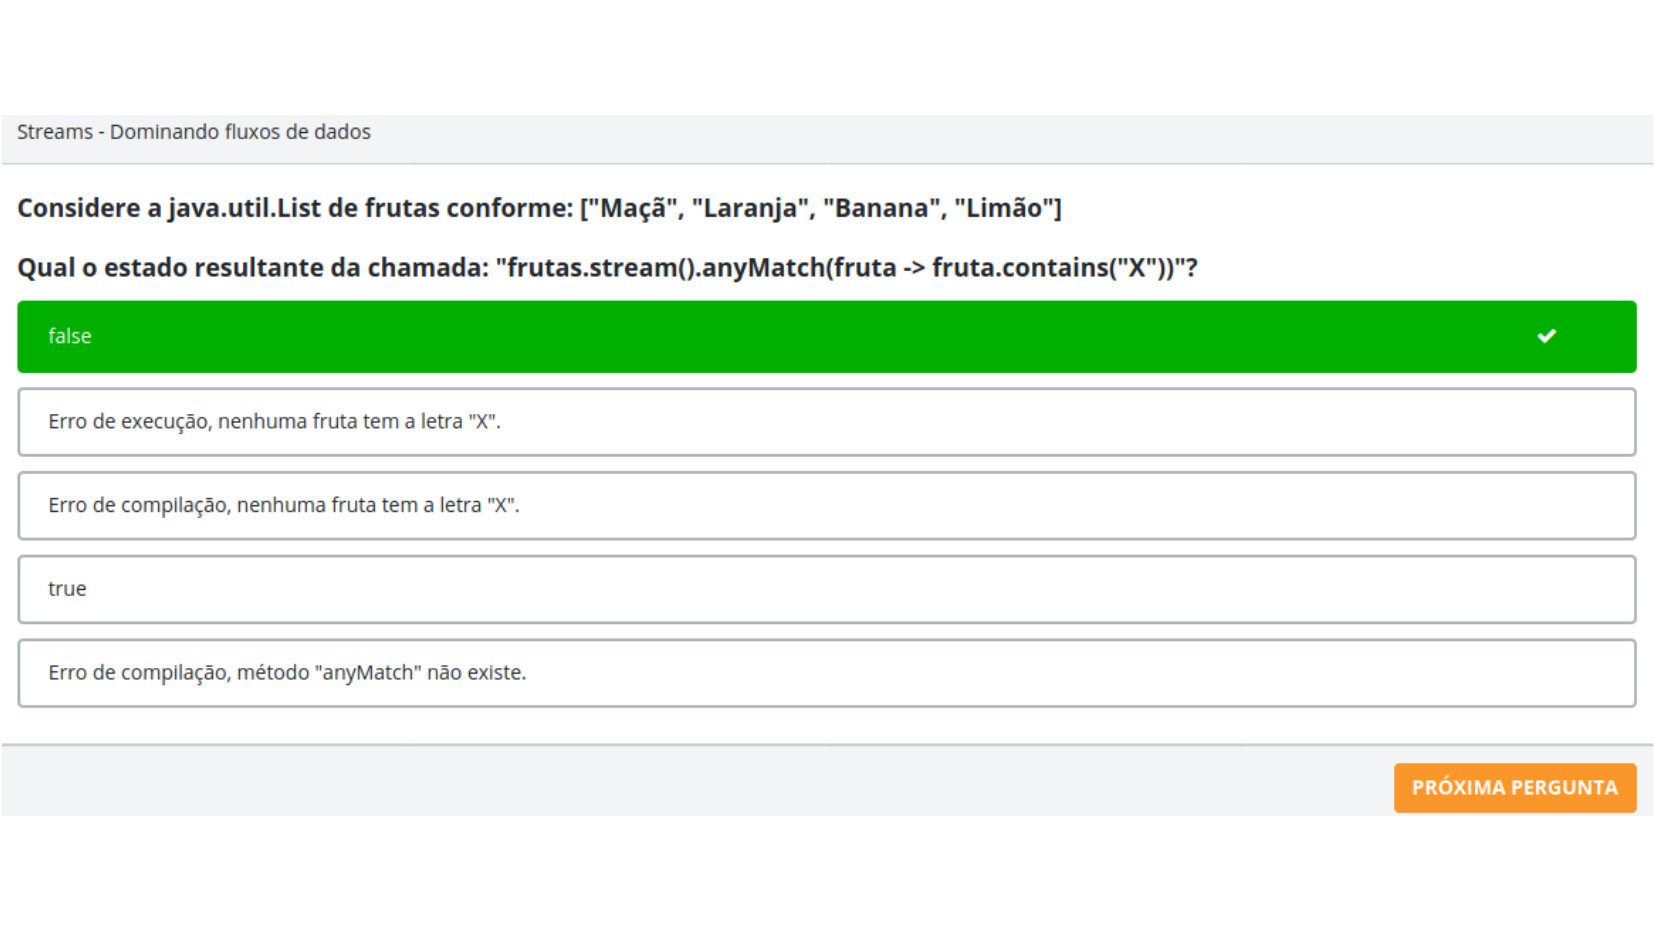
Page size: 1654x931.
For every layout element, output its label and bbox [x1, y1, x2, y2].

picture [2, 115, 1654, 816]
